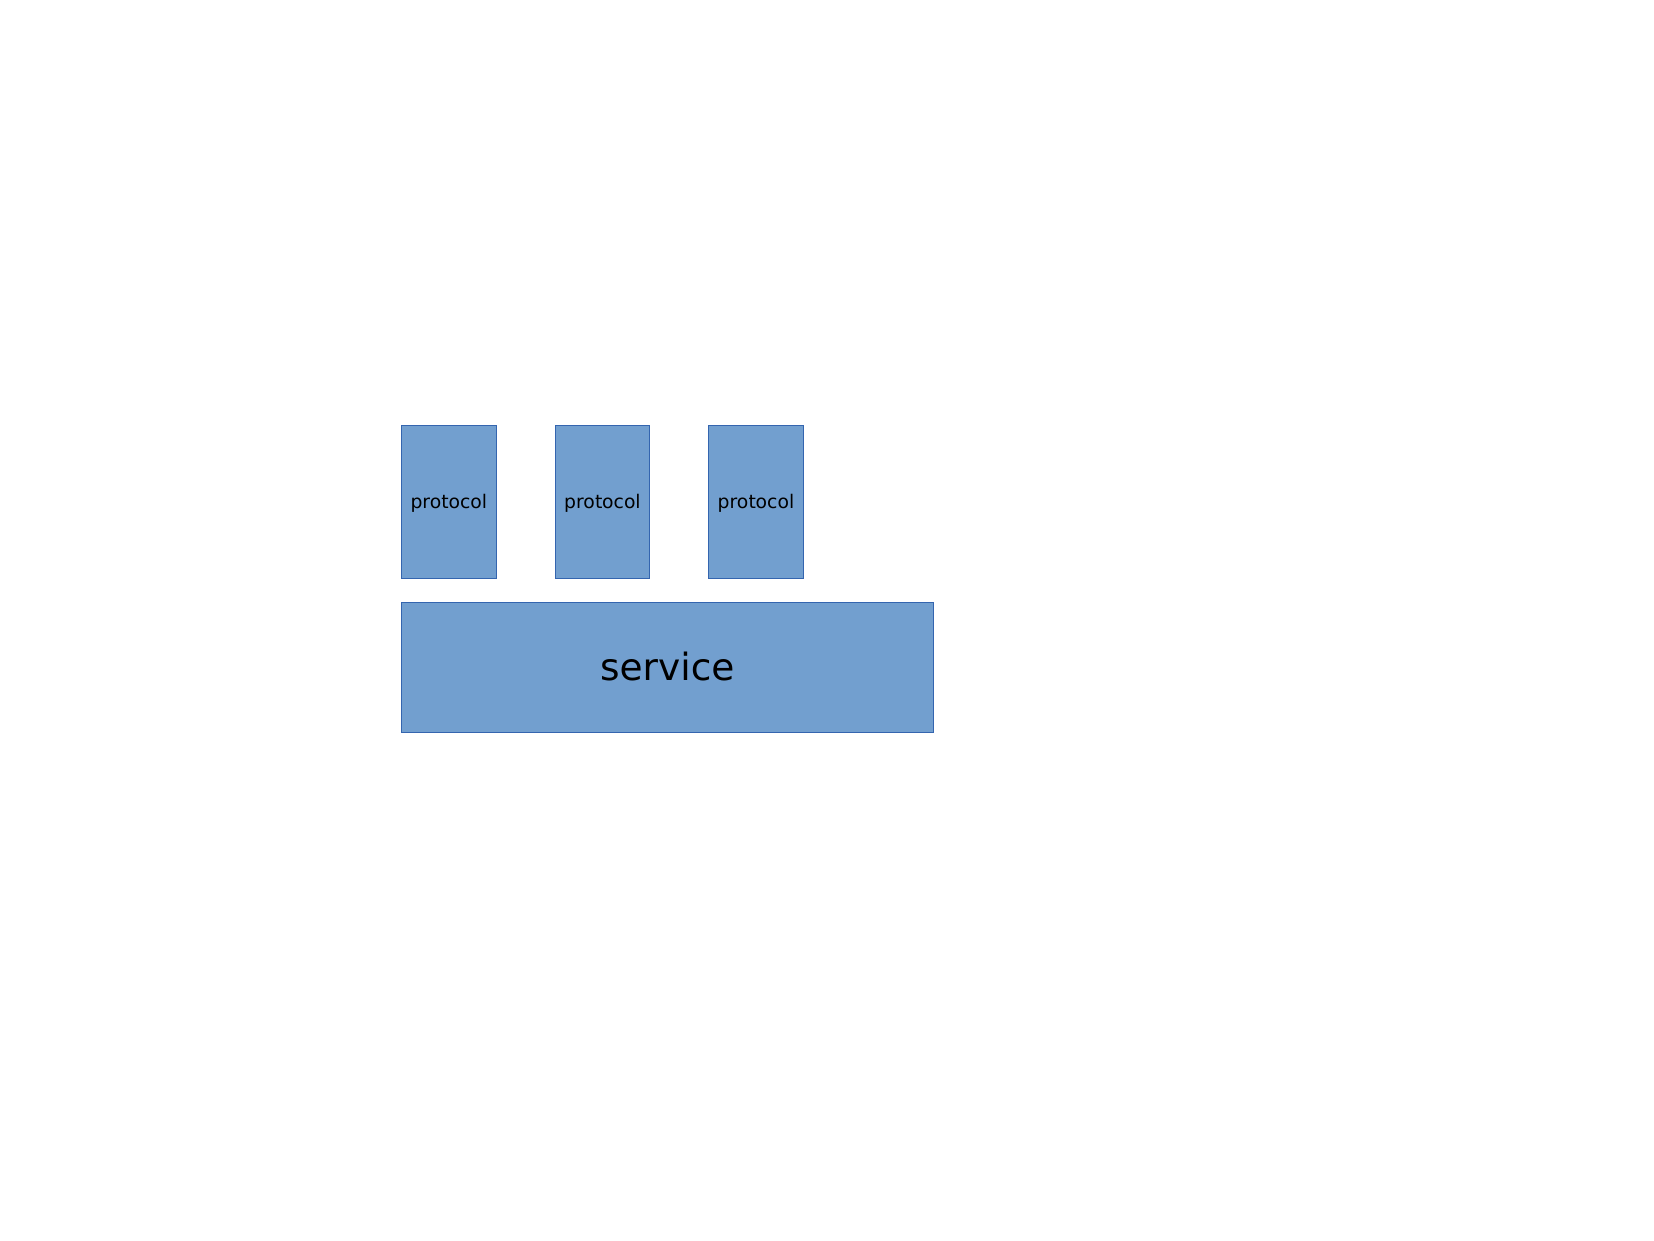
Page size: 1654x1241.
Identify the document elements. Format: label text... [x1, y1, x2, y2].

text_box protocol [555, 425, 650, 579]
text_box protocol [401, 425, 497, 579]
text_box protocol [708, 425, 804, 579]
text_box service [401, 602, 934, 733]
